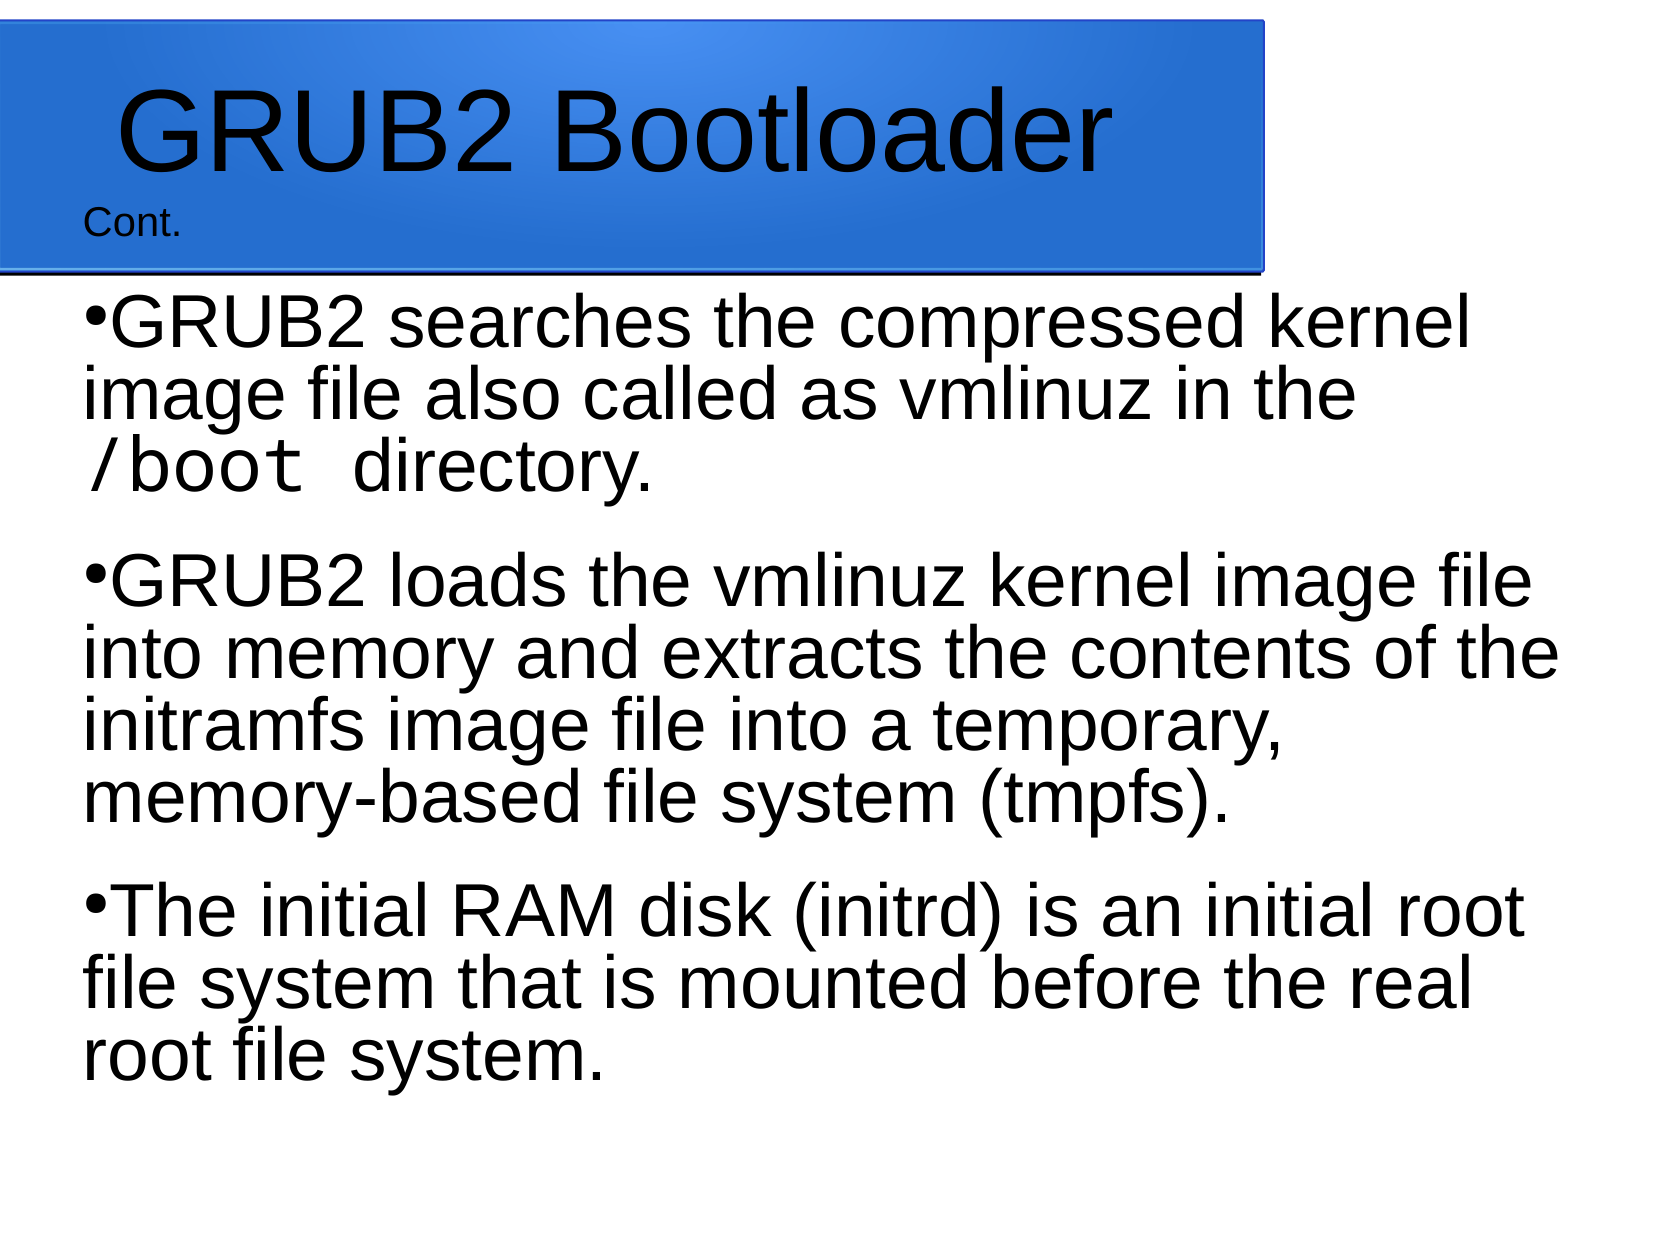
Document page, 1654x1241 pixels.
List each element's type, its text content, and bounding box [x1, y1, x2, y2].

list GRUB2 searches the compressed kernel image file also called as vmlinuz in the /boot directory. GRUB2 loads the vmlinuz kernel image file into memory and extracts the contents of the initramfs image file into a temporary, memory-based file system (tmpfs). The initial RAM disk (initrd) is an initial root file system that is mounted before the real root file system. [82, 290, 1571, 1126]
title GRUB2 Bootloader Cont. [82, 47, 1235, 252]
